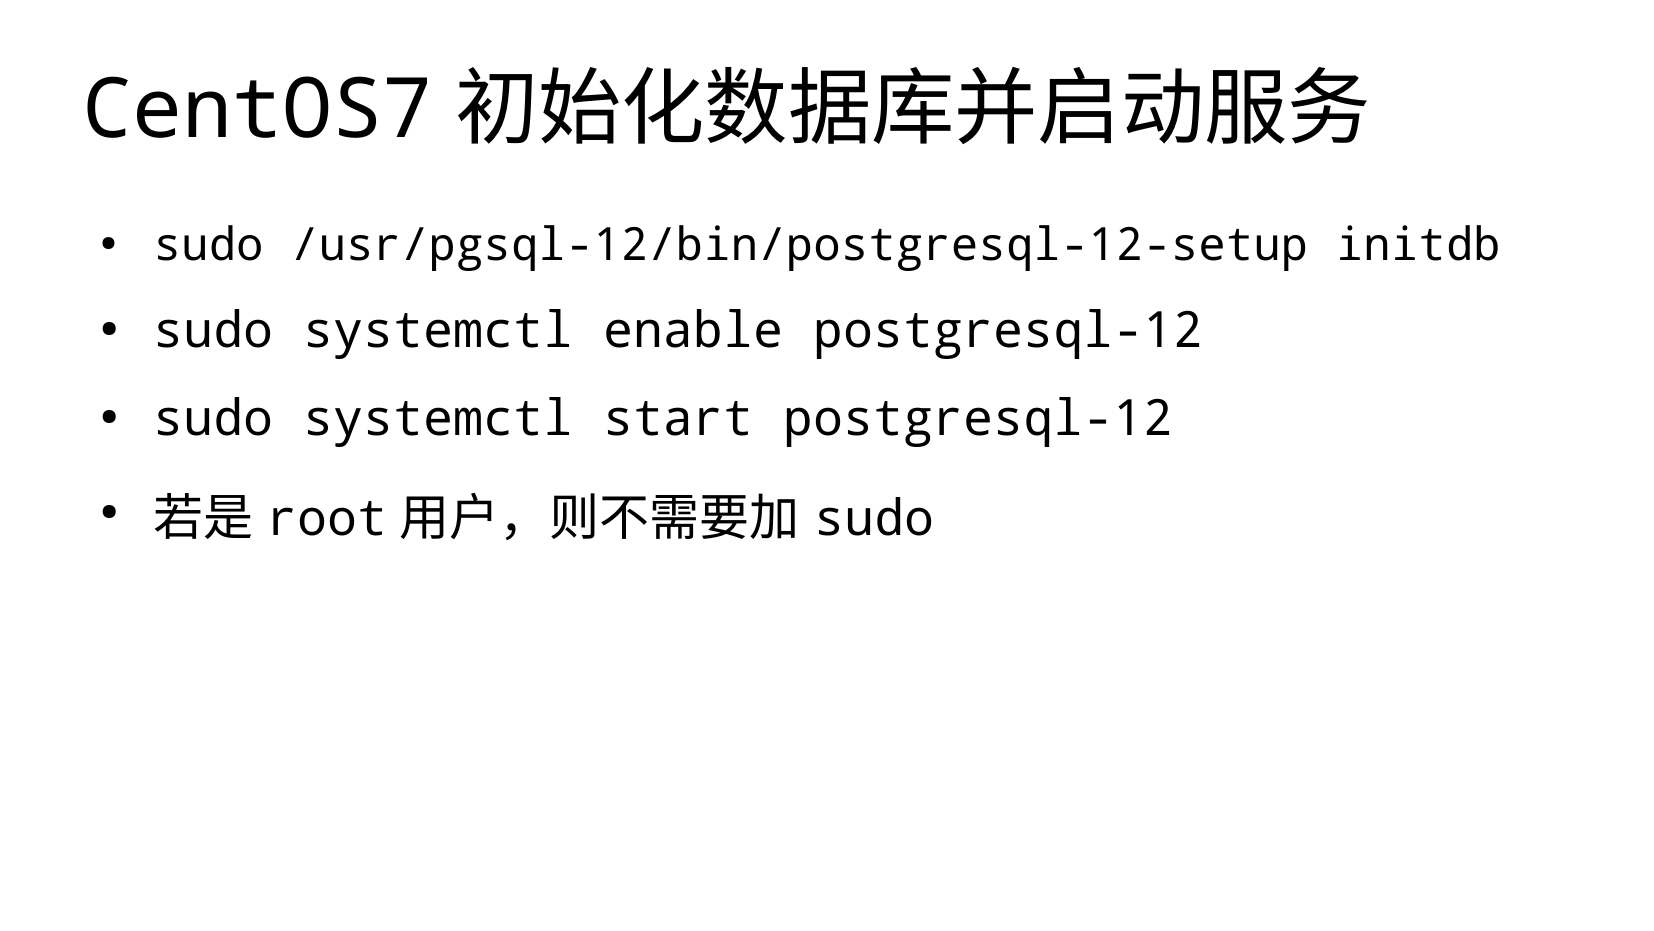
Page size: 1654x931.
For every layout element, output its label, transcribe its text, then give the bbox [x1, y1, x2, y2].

list sudo /usr/pgsql-12/bin/postgresql-12-setup initdb sudo systemctl enable postgresql-12 sudo systemctl start postgresql-12 若是root用户，则不需要加sudo [82, 217, 1571, 875]
title CentOS7初始化数据库并启动服务 [82, 37, 1571, 166]
